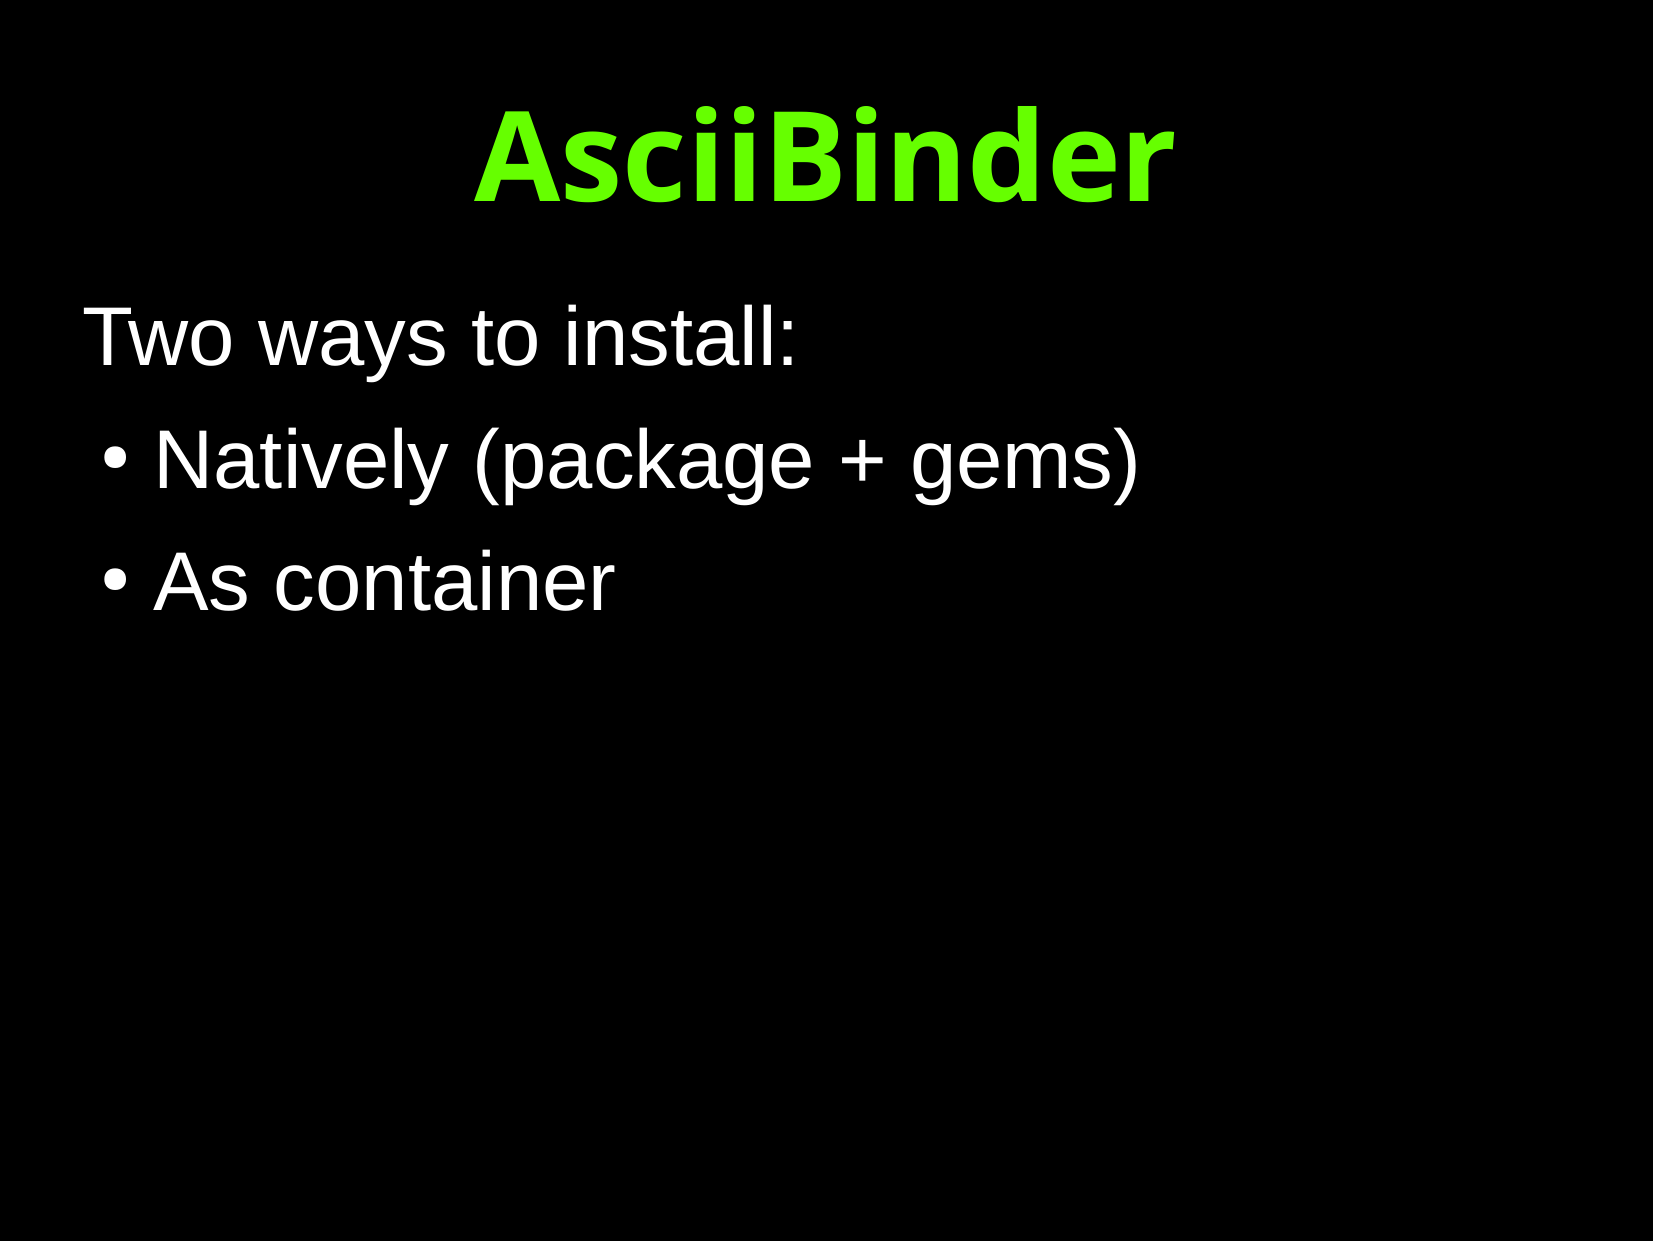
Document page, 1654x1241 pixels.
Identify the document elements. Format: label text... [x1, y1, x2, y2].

title AsciiBinder [82, 49, 1571, 257]
list Two ways to install: Natively (package + gems) As container [82, 290, 1571, 1010]
